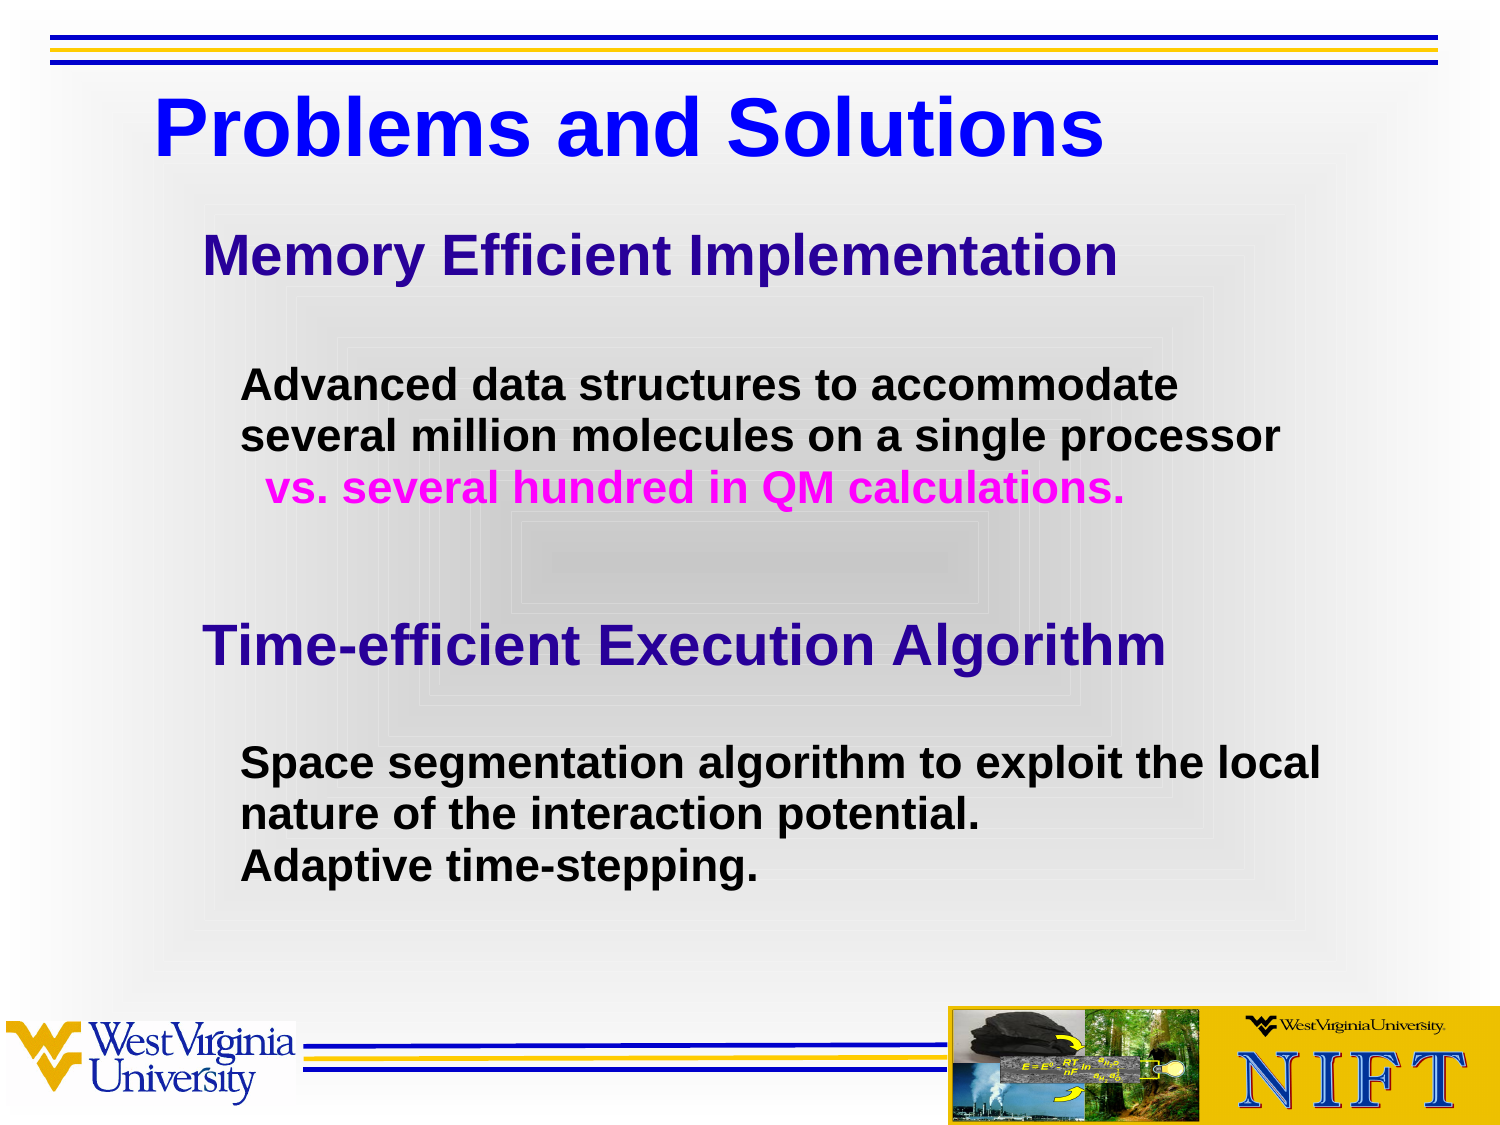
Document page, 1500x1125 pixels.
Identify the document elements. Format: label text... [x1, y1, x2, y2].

text_box Space segmentation algorithm to exploit the local nature of the interaction potential. Adaptive time-stepping. [225, 729, 1336, 965]
text_box Time-efficient Execution Algorithm [187, 605, 1388, 721]
picture [948, 1006, 1500, 1125]
text_box Advanced data structures to accommodate several million molecules on a single processor vs. several hundred in QM calculations. [225, 351, 1296, 587]
text_box Problems and Solutions [139, 74, 1230, 187]
text_box Memory Efficient Implementation [187, 215, 1388, 324]
